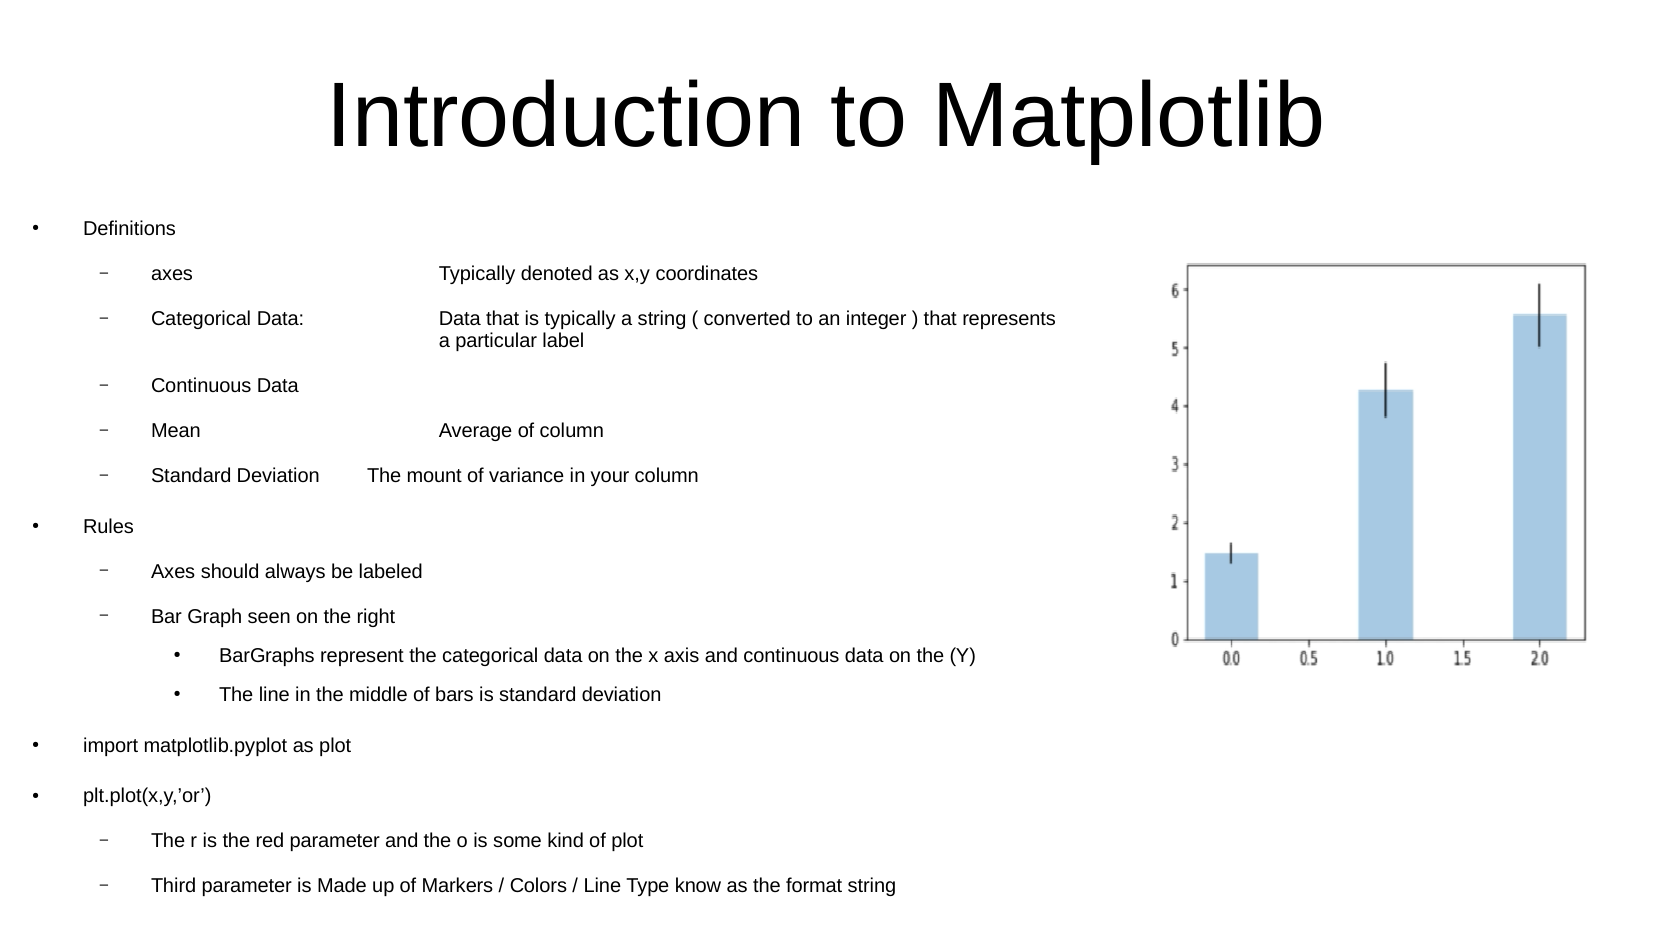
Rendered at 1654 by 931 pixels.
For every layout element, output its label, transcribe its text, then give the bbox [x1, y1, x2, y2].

title Introduction to Matplotlib [82, 37, 1571, 193]
picture [1140, 239, 1636, 686]
list Definitions axes Typically denoted as x,y coordinates Categorical Data: Data that is typically a string ( converted to an integer ) that represents a particular label Continuous Data Mean Average of column Standard Deviation The mount of variance in your column Rules Axes should always be labeled Bar Graph seen on the right BarGraphs represent the categorical data on the x axis and continuous data on the (Y) The line in the middle of bars is standard deviation import matplotlib.pyplot as plot plt.plot(x,y,’or’) The r is the red parameter and the o is some kind of plot Third parameter is Made up of Markers / Colors / Line Type know as the format string [15, 217, 1571, 901]
